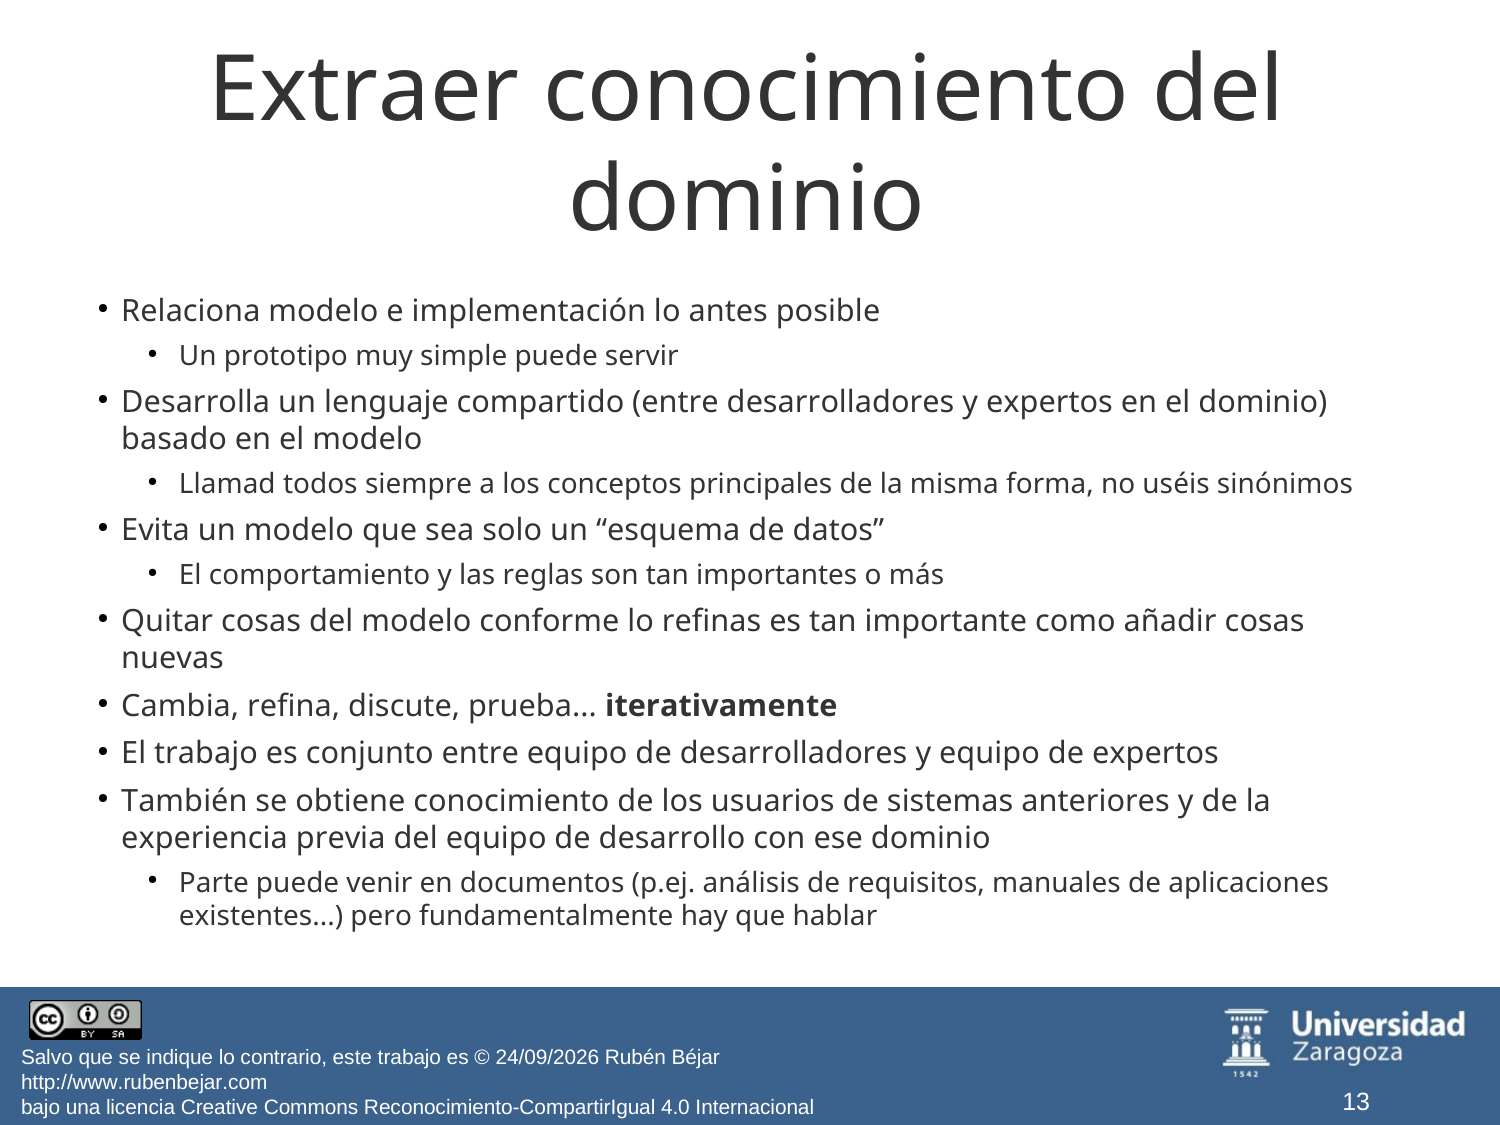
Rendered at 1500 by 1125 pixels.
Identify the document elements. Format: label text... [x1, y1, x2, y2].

picture [0, 987, 1500, 1125]
title Extraer conocimiento del dominio [74, 21, 1420, 257]
list Relaciona modelo e implementación lo antes posible Un prototipo muy simple puede servir Desarrolla un lenguaje compartido (entre desarrolladores y expertos en el dominio) basado en el modelo Llamad todos siempre a los conceptos principales de la misma forma, no uséis sinónimos Evita un modelo que sea solo un “esquema de datos” El comportamiento y las reglas son tan importantes o más Quitar cosas del modelo conforme lo refinas es tan importante como añadir cosas nuevas Cambia, refina, discute, prueba... iterativamente El trabajo es conjunto entre equipo de desarrolladores y equipo de expertos También se obtiene conocimiento de los usuarios de sistemas anteriores y de la experiencia previa del equipo de desarrollo con ese dominio Parte puede venir en documentos (p.ej. análisis de requisitos, manuales de aplicaciones existentes...) pero fundamentalmente hay que hablar [82, 283, 1418, 957]
